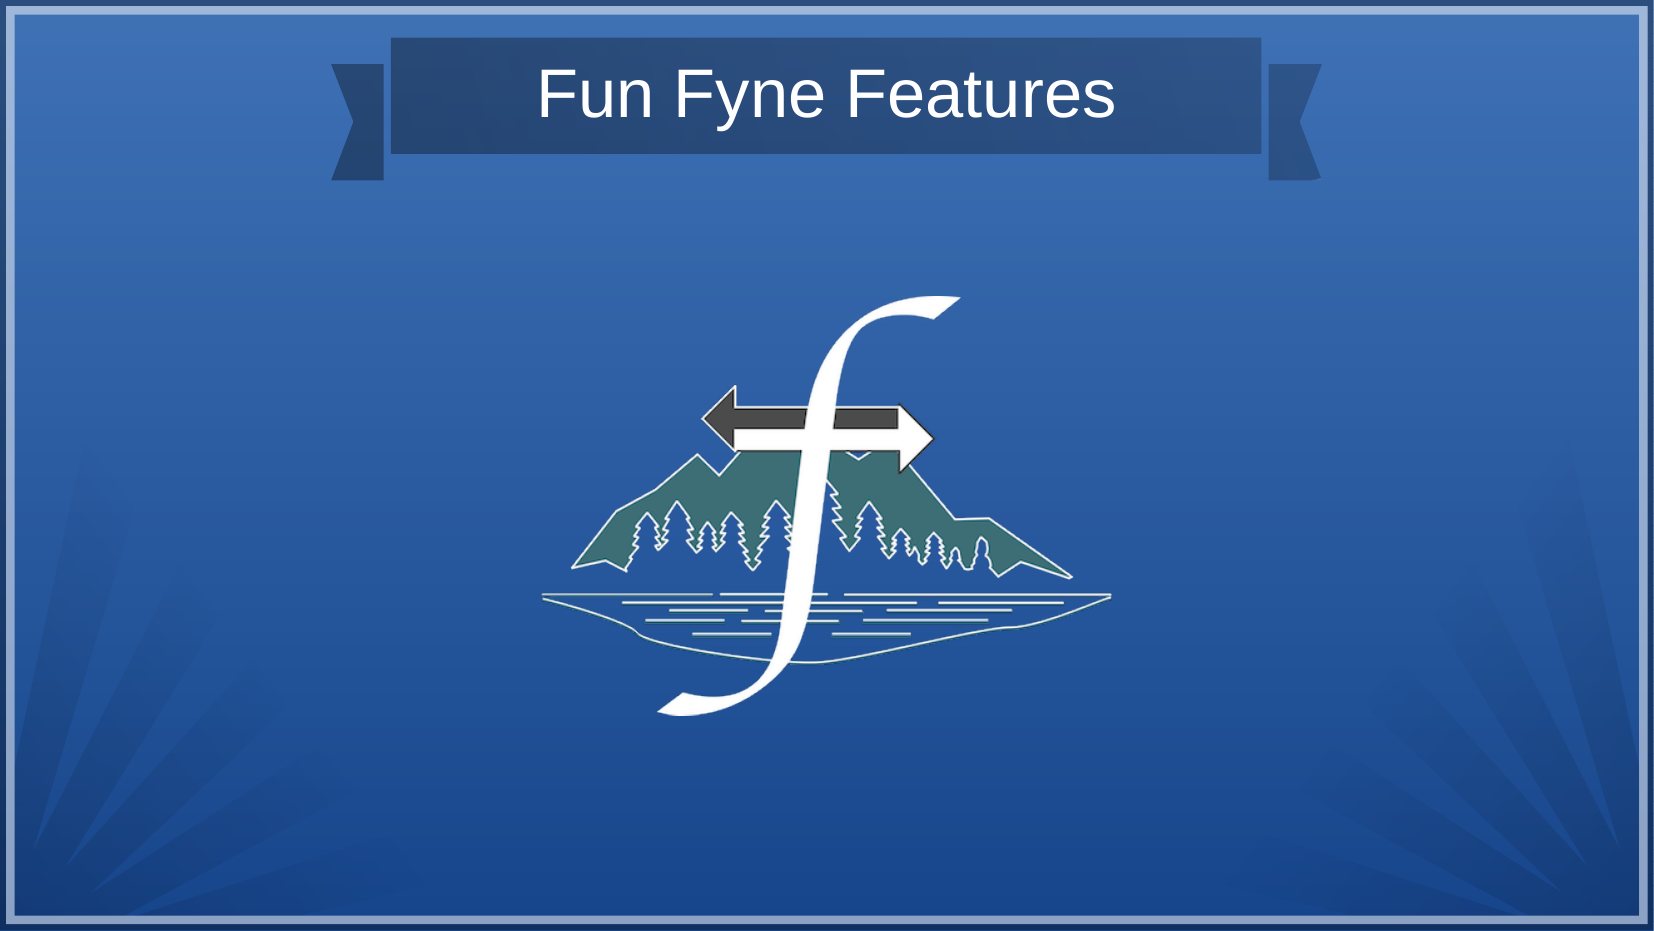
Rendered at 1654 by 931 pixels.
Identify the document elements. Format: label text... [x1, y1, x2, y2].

picture [541, 296, 1113, 716]
title Fun Fyne Features [88, 39, 1565, 148]
